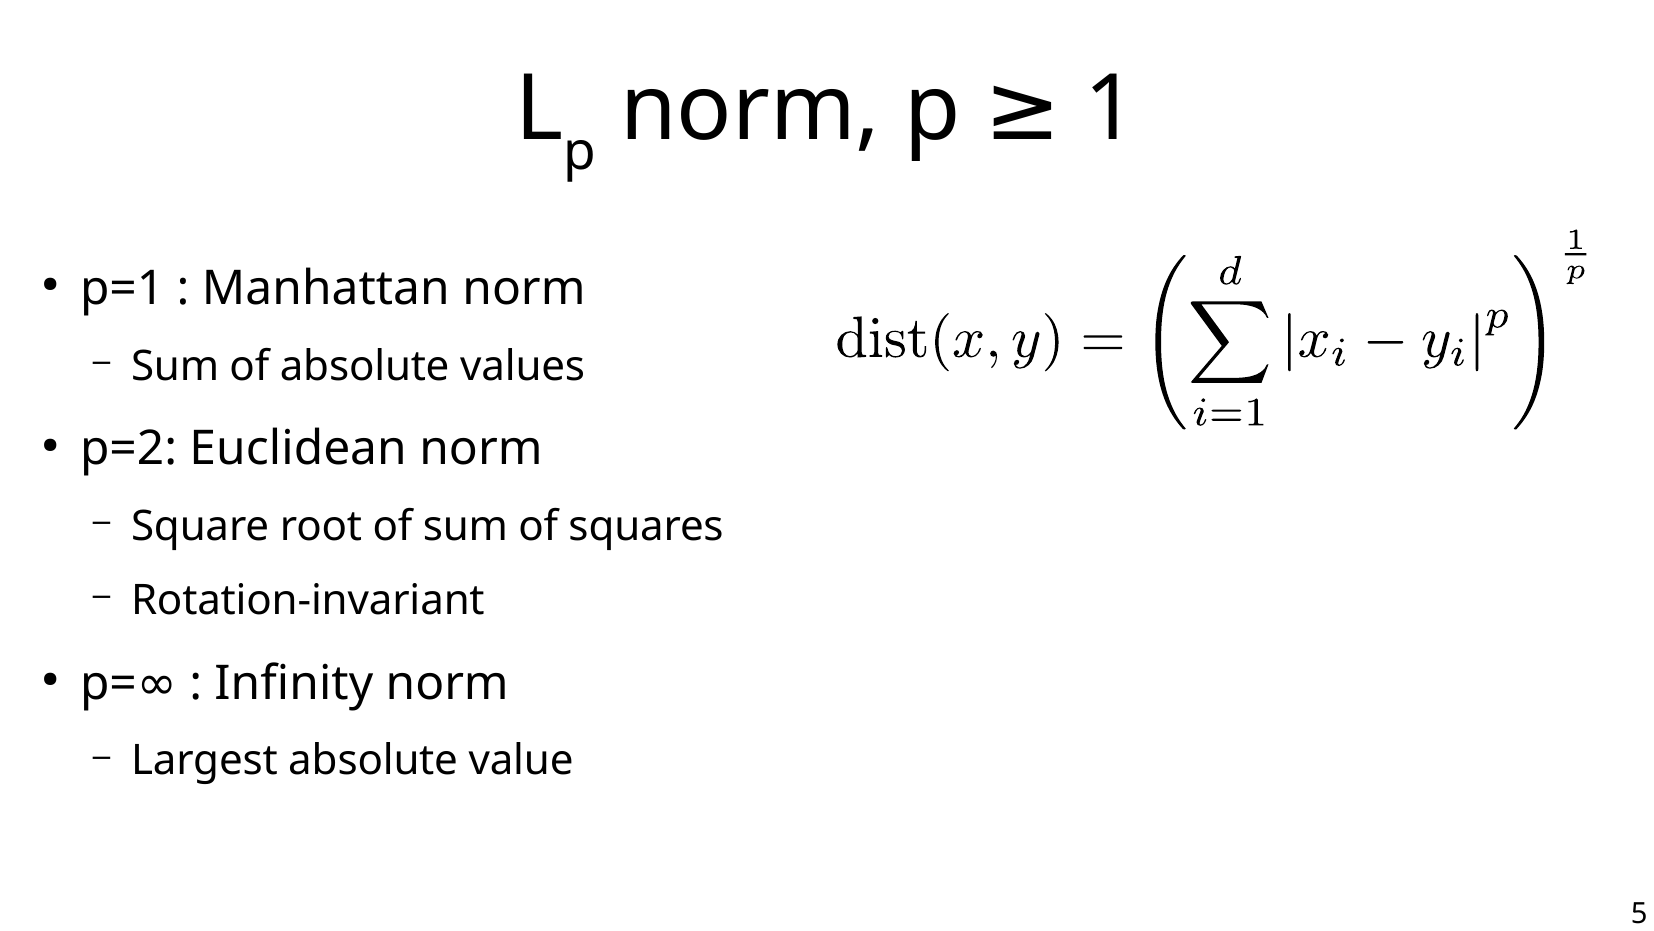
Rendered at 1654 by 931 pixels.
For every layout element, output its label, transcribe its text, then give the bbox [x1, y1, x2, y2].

text_box [835, 229, 1587, 430]
list p=1 : Manhattan norm Sum of absolute values p=2: Euclidean norm Square root of sum of squares Rotation-invariant p=∞ : Infinity norm Largest absolute value [29, 253, 880, 793]
title Lp norm, p ≥ 1 [82, 1, 1571, 226]
